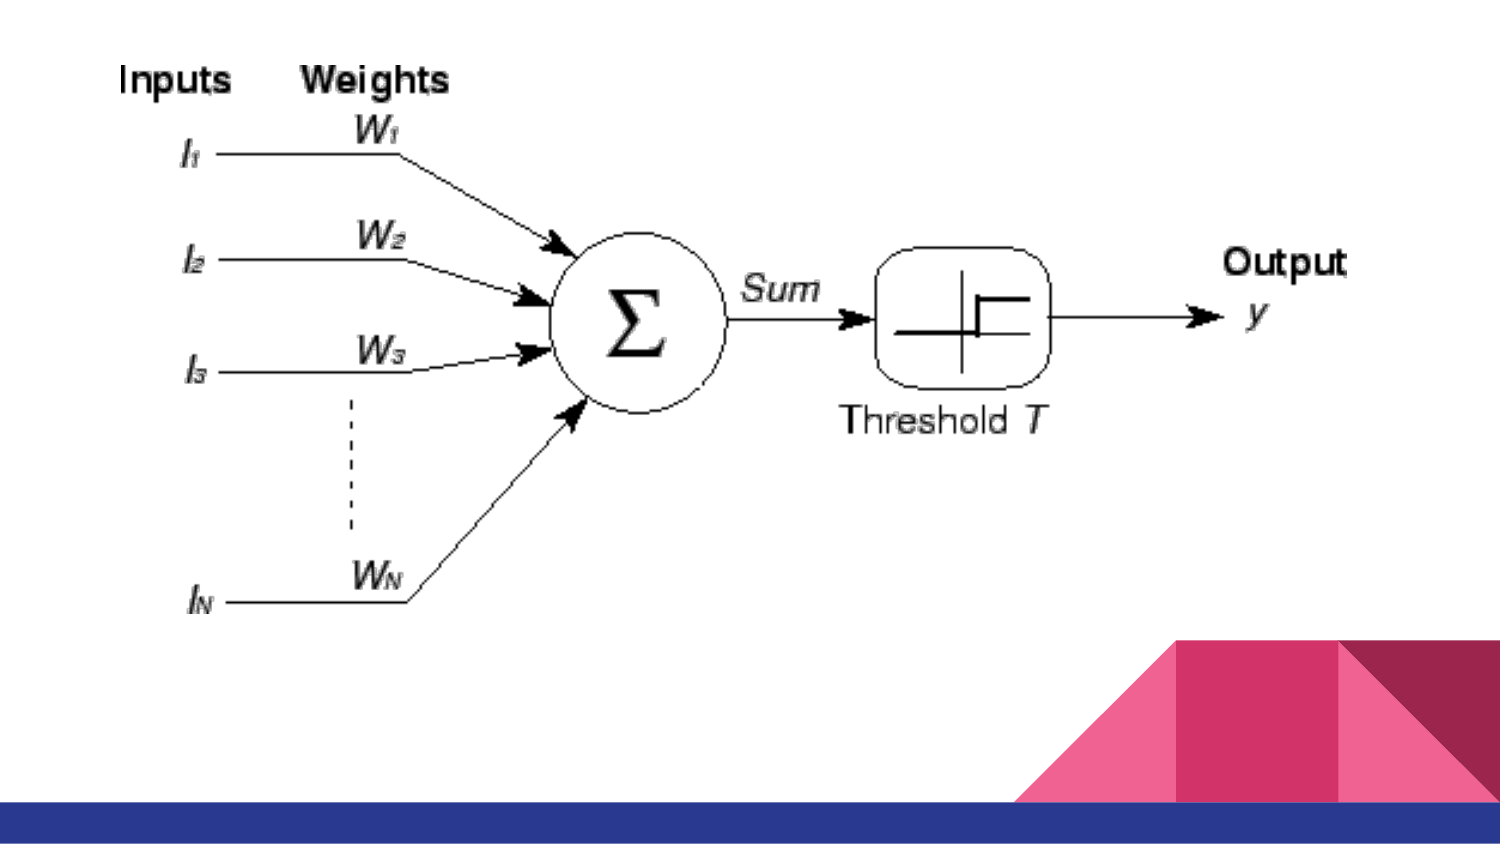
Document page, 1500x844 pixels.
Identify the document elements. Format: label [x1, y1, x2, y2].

picture [121, 65, 1347, 614]
